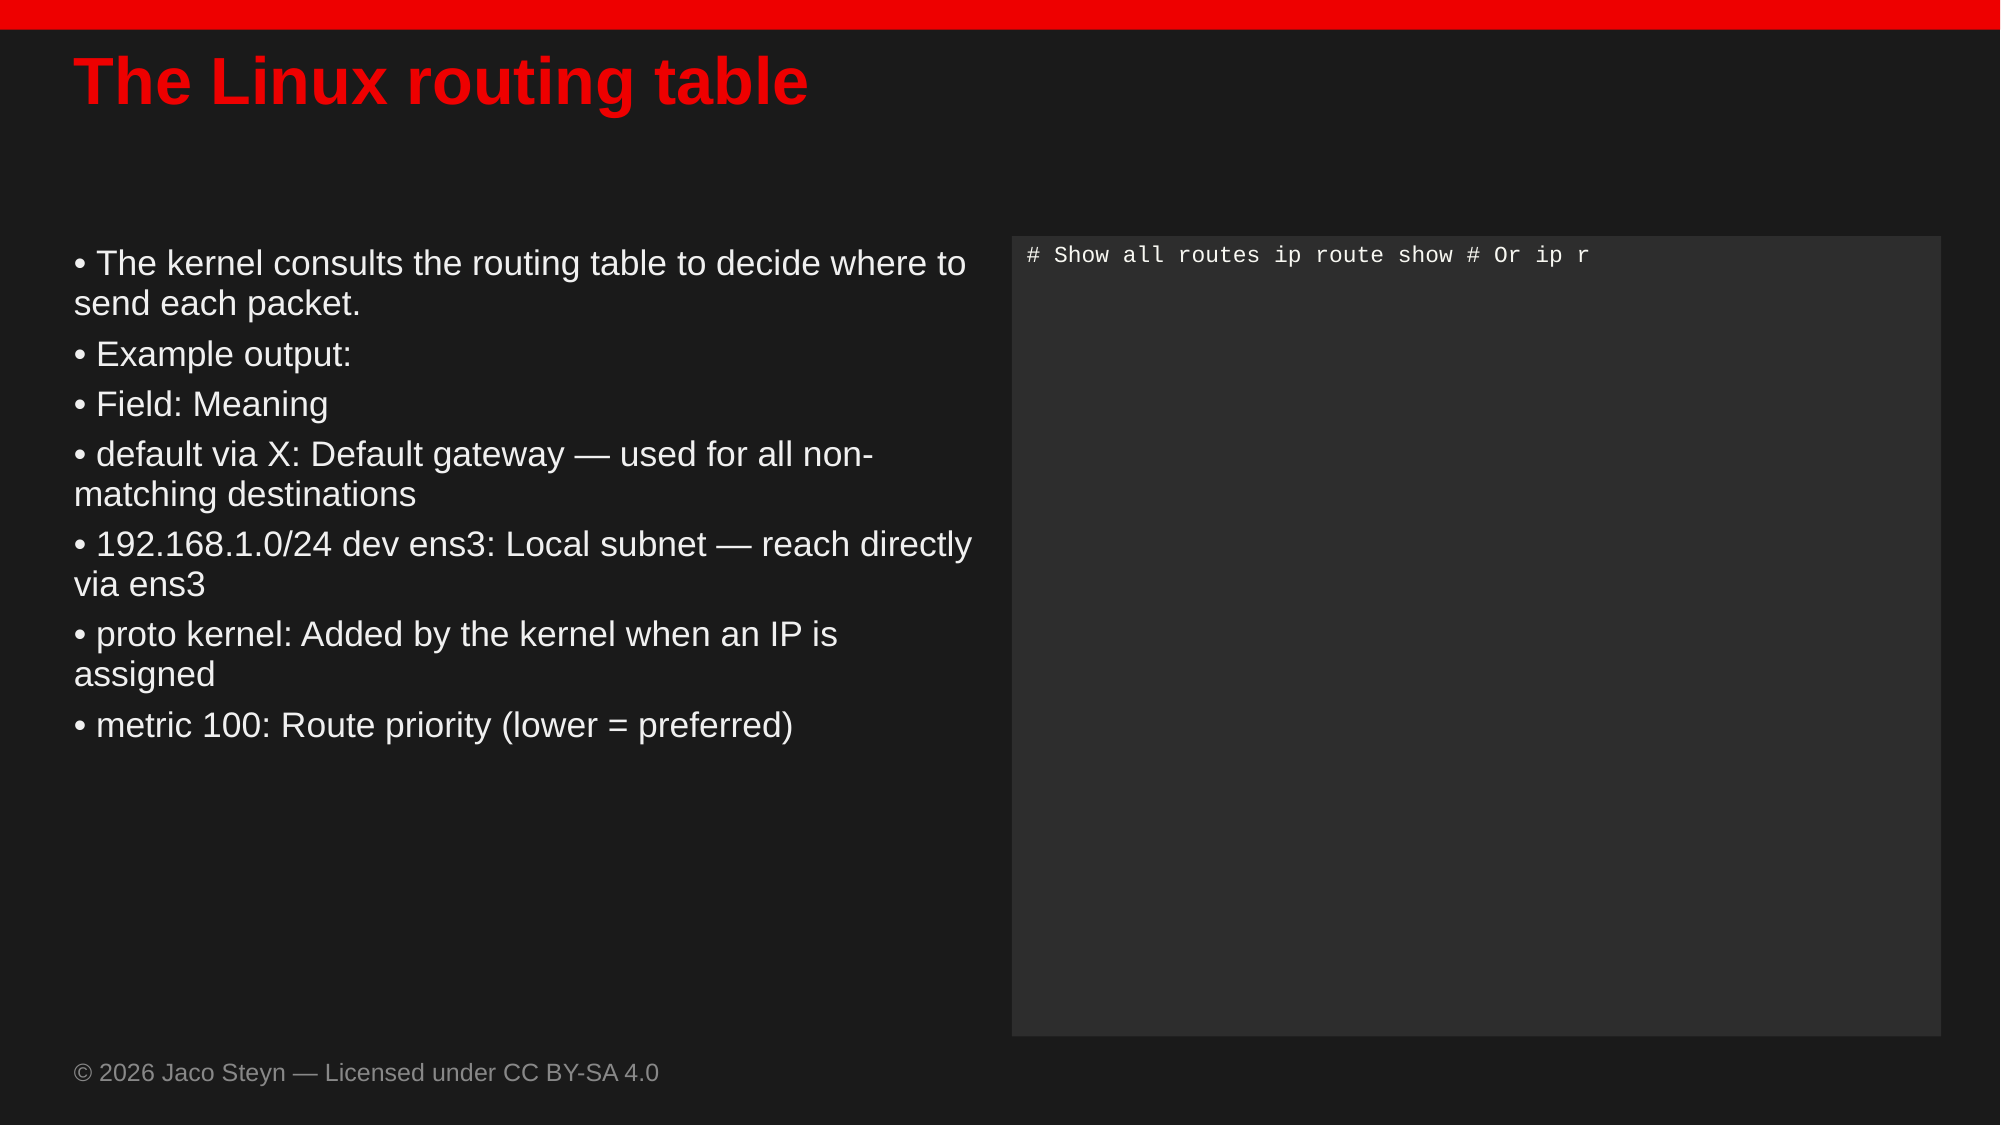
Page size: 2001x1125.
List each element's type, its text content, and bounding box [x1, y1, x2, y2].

text_box [0, 0, 2001, 30]
text_box • The kernel consults the routing table to decide where to send each packet. • Example output: • Field: Meaning • default via X: Default gateway — used for all non-matching destinations • 192.168.1.0/24 dev ens3: Local subnet — reach directly via ens3 • proto kernel: Added by the kernel when an IP is assigned • metric 100: Route priority (lower = preferred) [59, 236, 989, 1037]
text_box © 2026 Jaco Steyn — Licensed under CC BY-SA 4.0 [59, 1051, 1942, 1093]
text_box # Show all routes ip route show # Or ip r [1011, 236, 1942, 1037]
text_box The Linux routing table [59, 36, 1942, 208]
